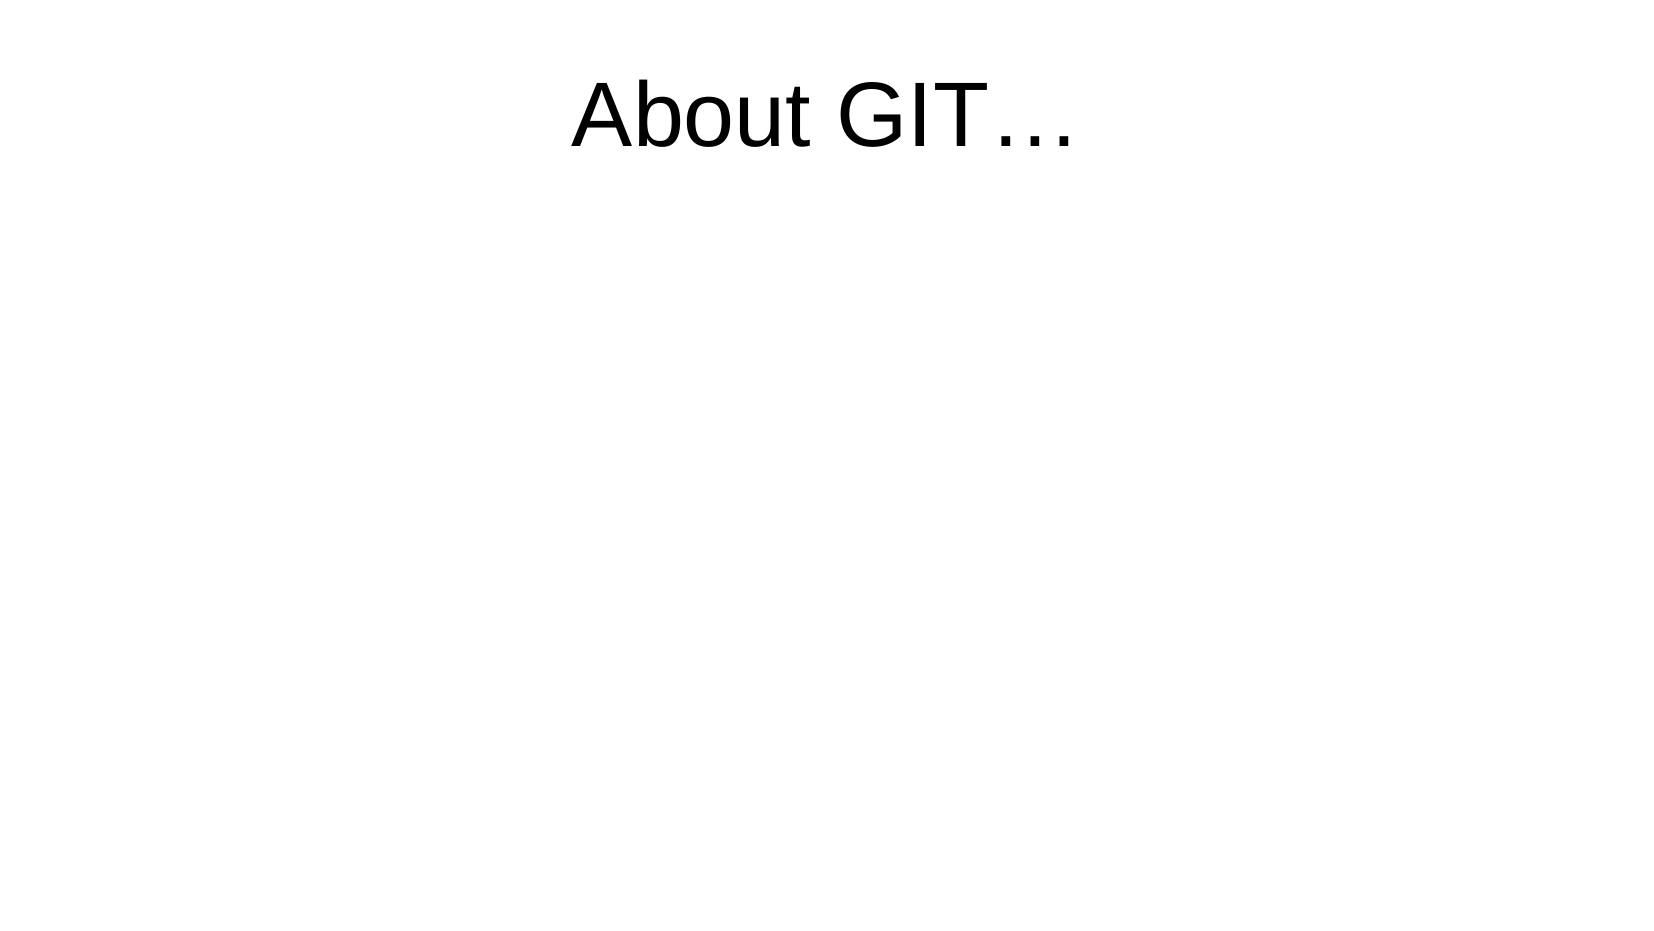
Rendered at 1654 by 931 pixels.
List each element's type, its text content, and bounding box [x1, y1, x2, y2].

title About GIT… [82, 37, 1571, 193]
